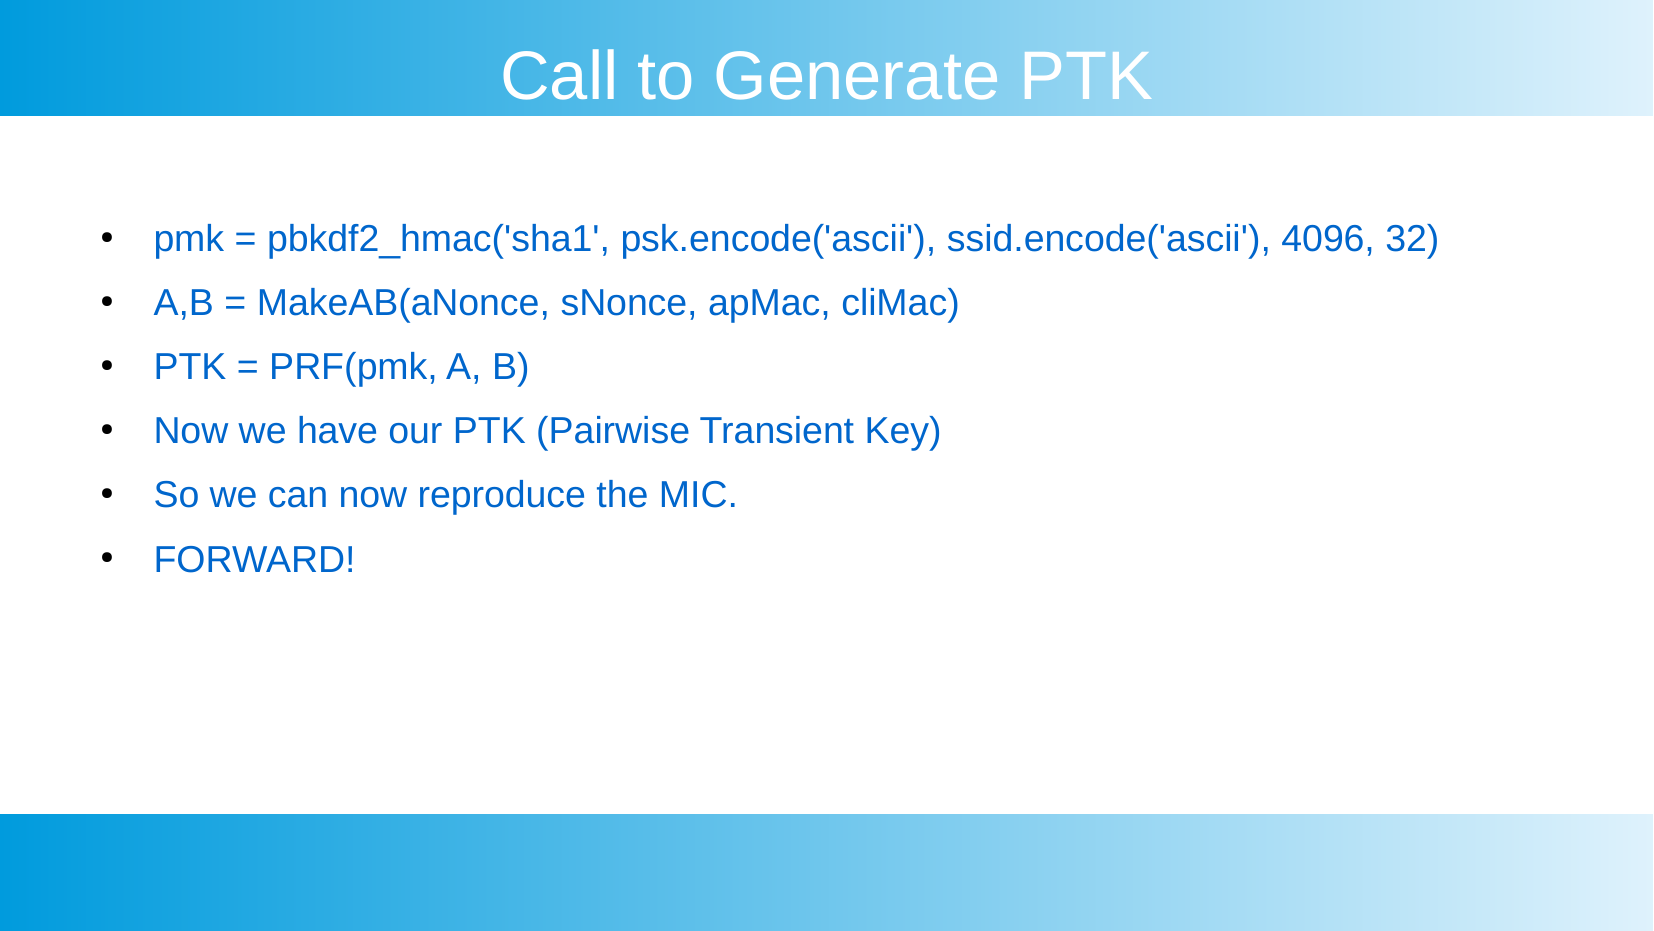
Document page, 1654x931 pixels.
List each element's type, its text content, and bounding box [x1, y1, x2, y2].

title Call to Generate PTK [82, 37, 1571, 116]
list pmk = pbkdf2_hmac('sha1', psk.encode('ascii'), ssid.encode('ascii'), 4096, 32) A,B = MakeAB(aNonce, sNonce, apMac, cliMac) PTK = PRF(pmk, A, B) Now we have our PTK (Pairwise Transient Key) So we can now reproduce the MIC. FORWARD! [82, 217, 1571, 758]
